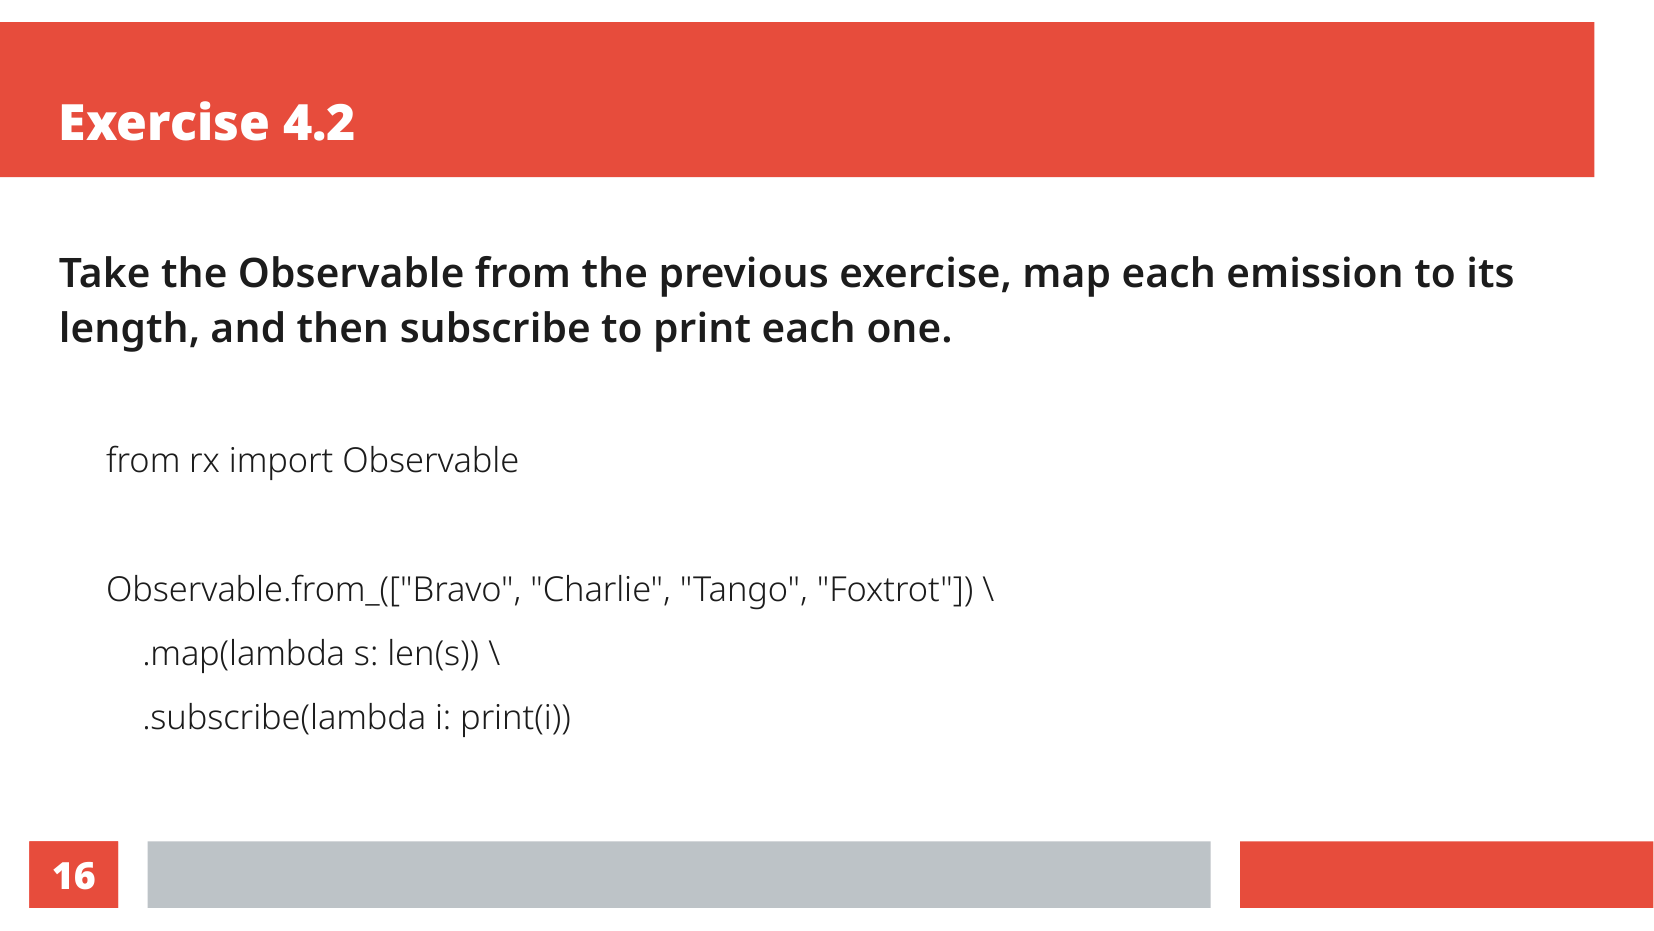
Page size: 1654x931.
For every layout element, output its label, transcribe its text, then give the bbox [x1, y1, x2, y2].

list Take the Observable from the previous exercise, map each emission to its length, and then subscribe to print each one. from rx import Observable Observable.from_(["Bravo", "Charlie", "Tango", "Foxtrot"]) \ .map(lambda s: len(s)) \ .subscribe(lambda i: print(i)) [58, 243, 1565, 820]
title Exercise 4.2 [58, 44, 1595, 155]
